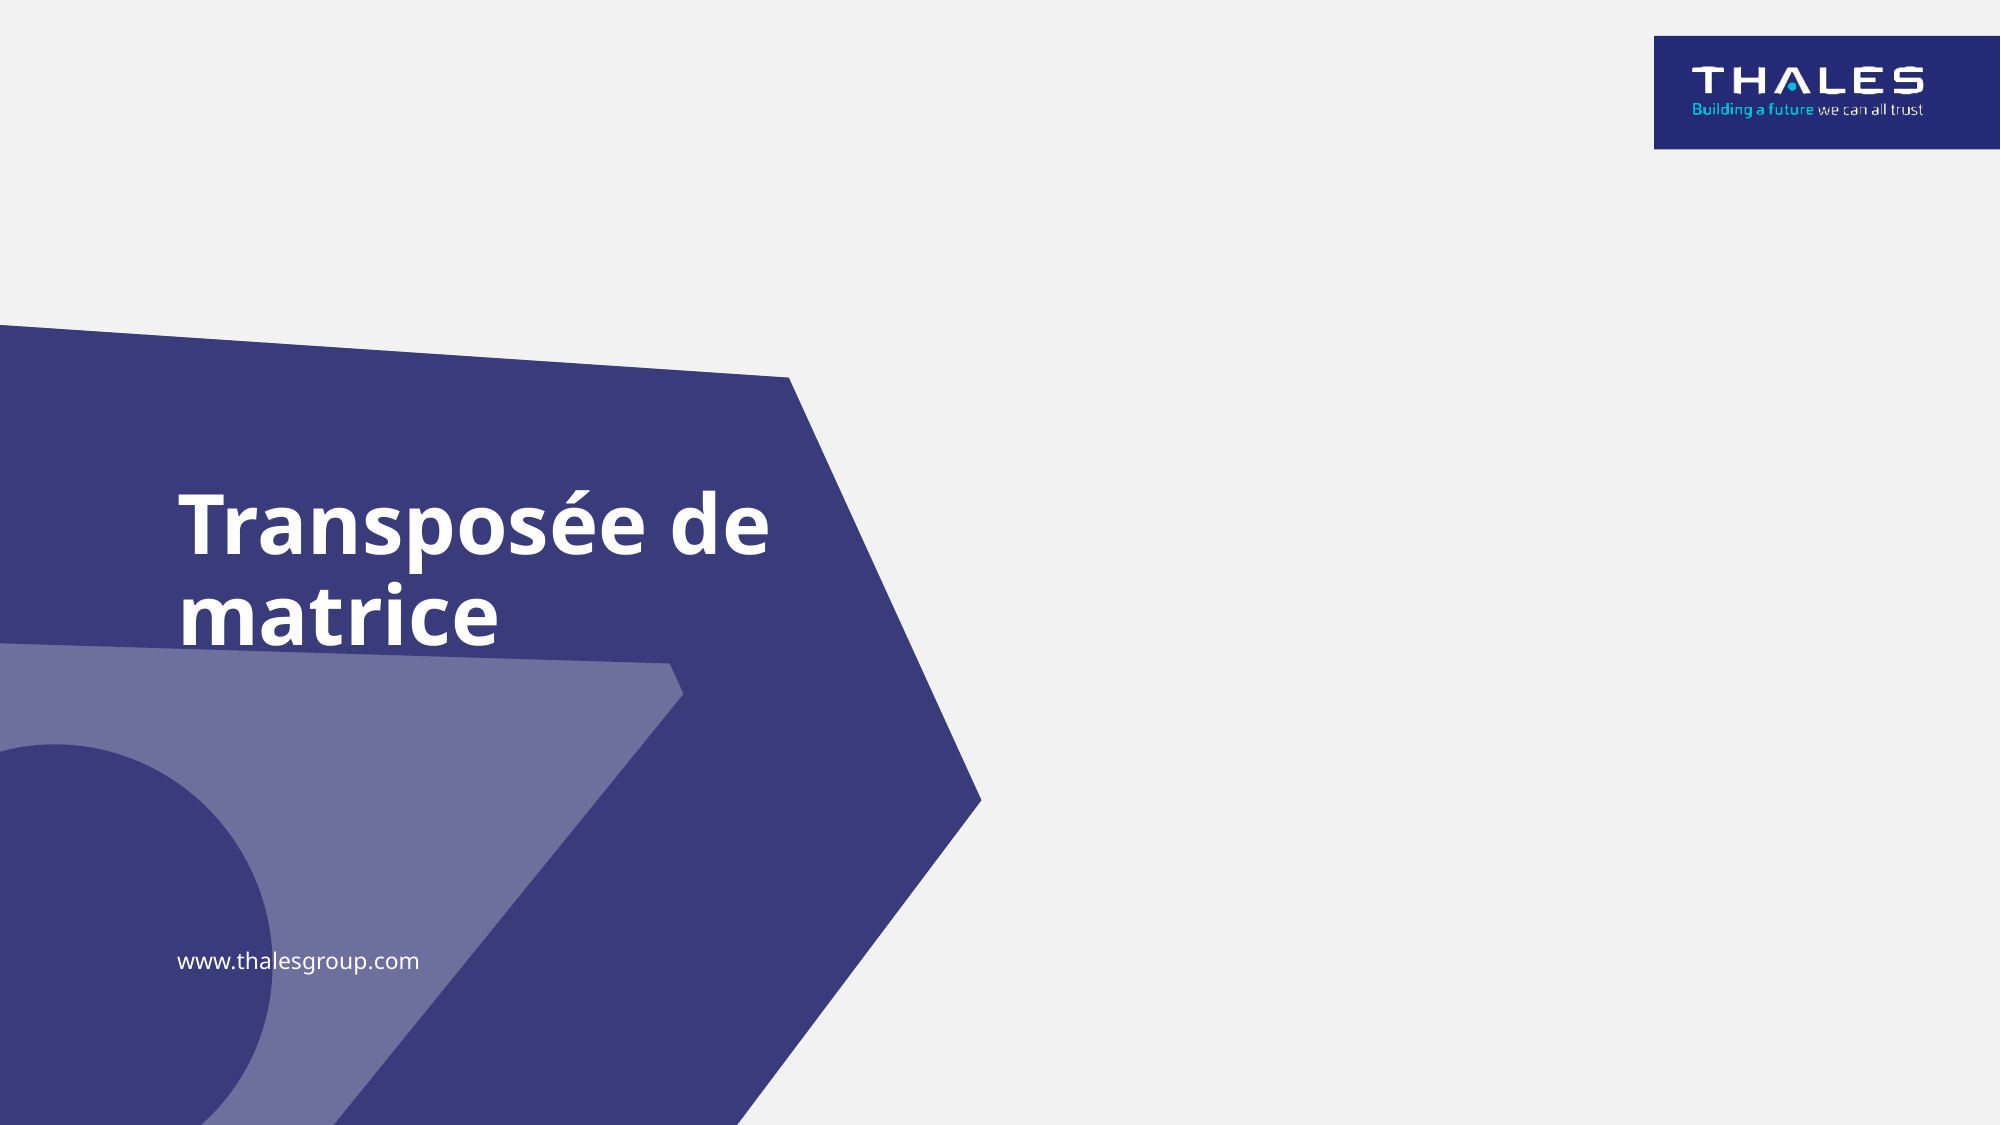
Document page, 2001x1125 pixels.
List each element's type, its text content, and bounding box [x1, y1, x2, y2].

picture [1670, 41, 1945, 145]
title Transposée de matrice [177, 436, 803, 710]
